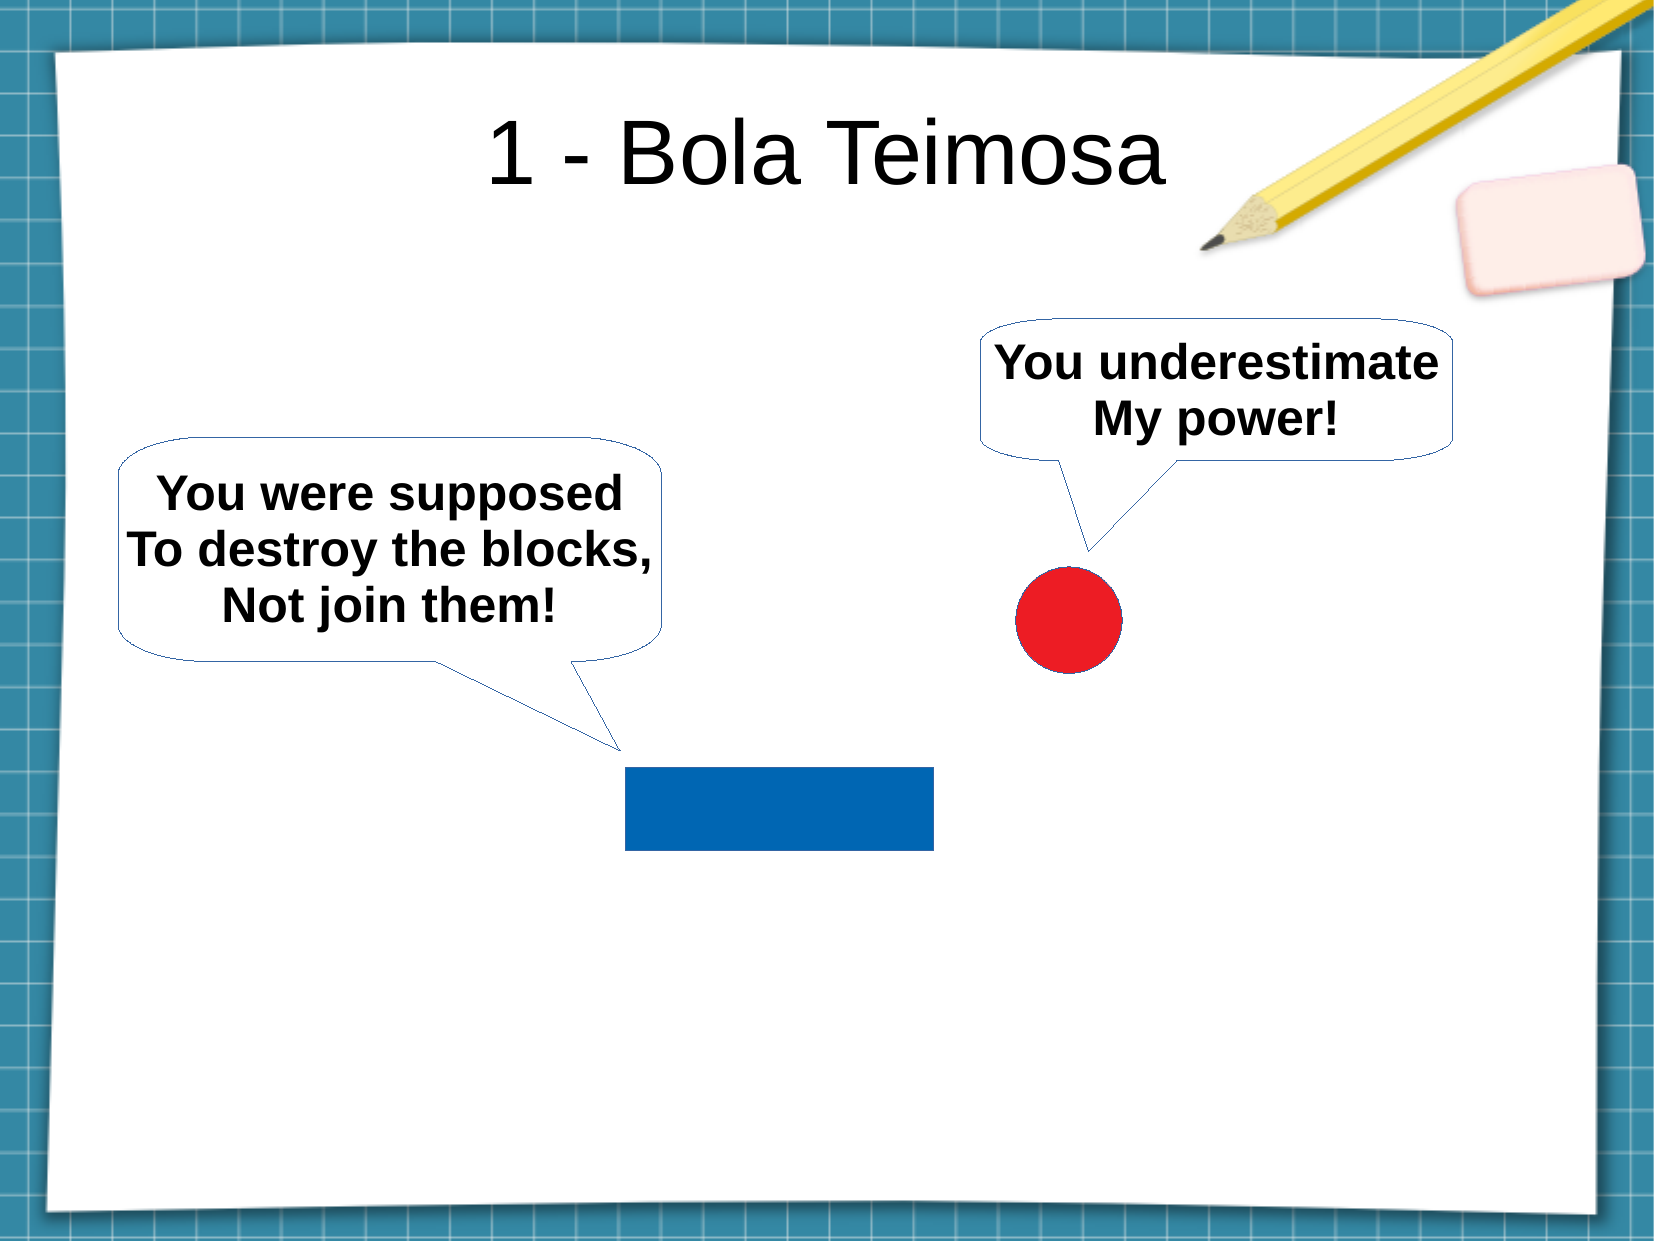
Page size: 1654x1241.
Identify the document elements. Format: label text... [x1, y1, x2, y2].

picture [0, 0, 1654, 1241]
text_box [625, 767, 934, 851]
title 1 - Bola Teimosa [82, 49, 1571, 257]
text_box You were supposed To destroy the blocks, Not join them! [118, 437, 662, 751]
text_box [1015, 566, 1123, 674]
text_box You underestimate My power! [980, 318, 1453, 552]
